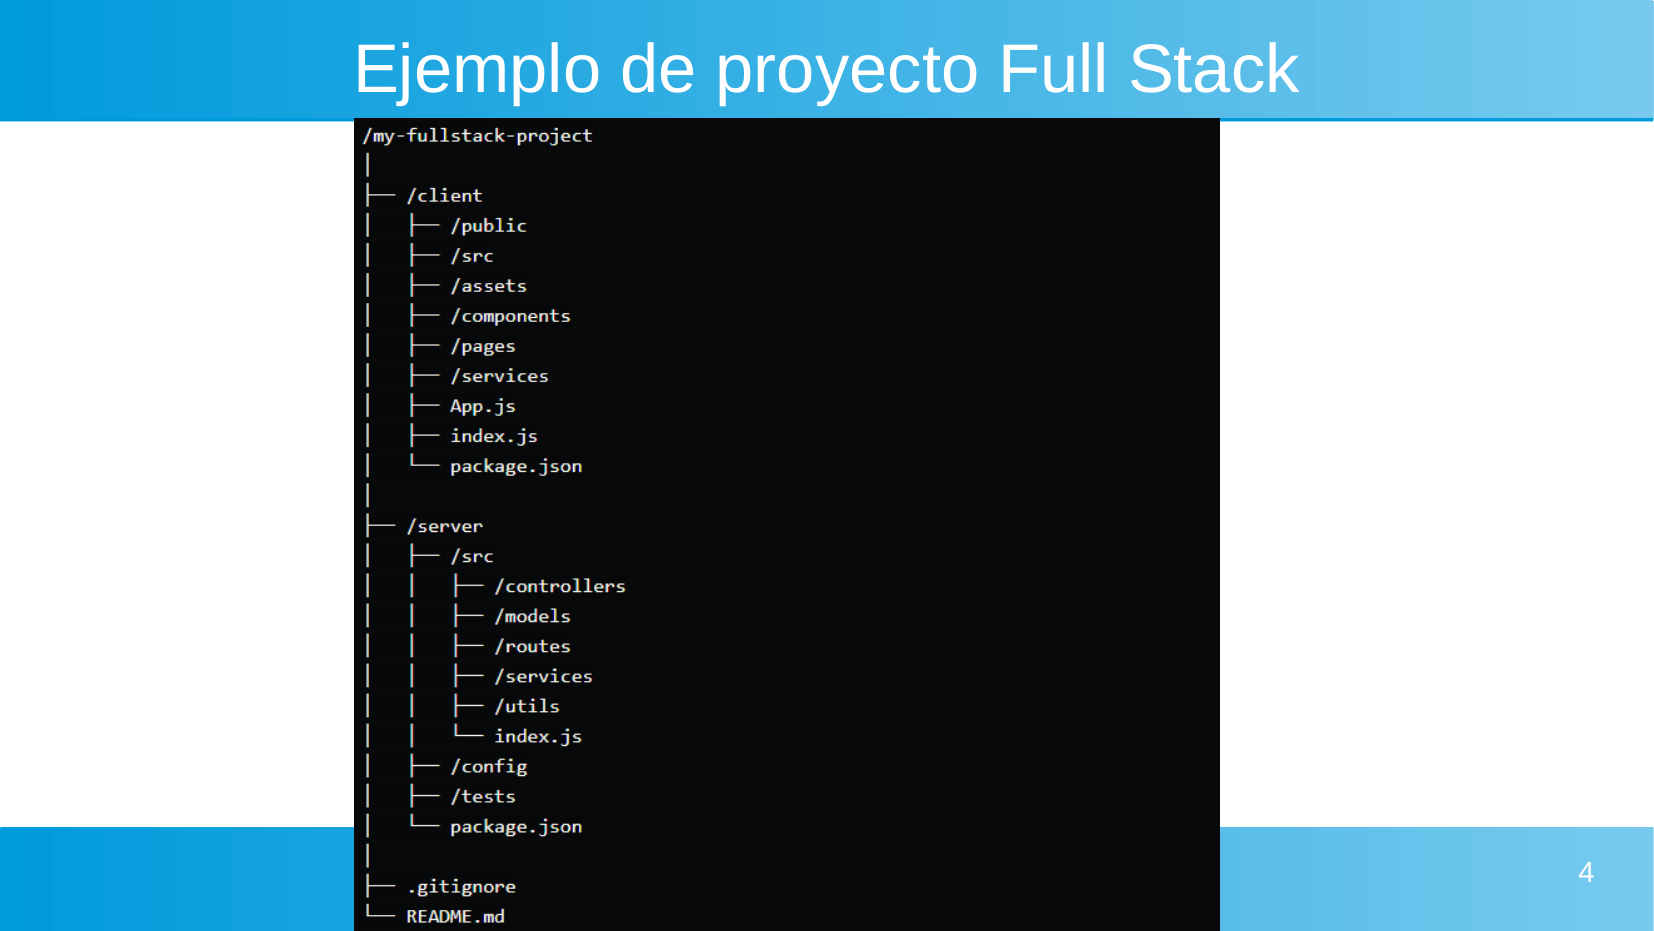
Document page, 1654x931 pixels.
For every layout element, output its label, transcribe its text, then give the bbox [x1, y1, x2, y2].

title Ejemplo de proyecto Full Stack [59, 29, 1595, 108]
picture [354, 118, 1220, 931]
